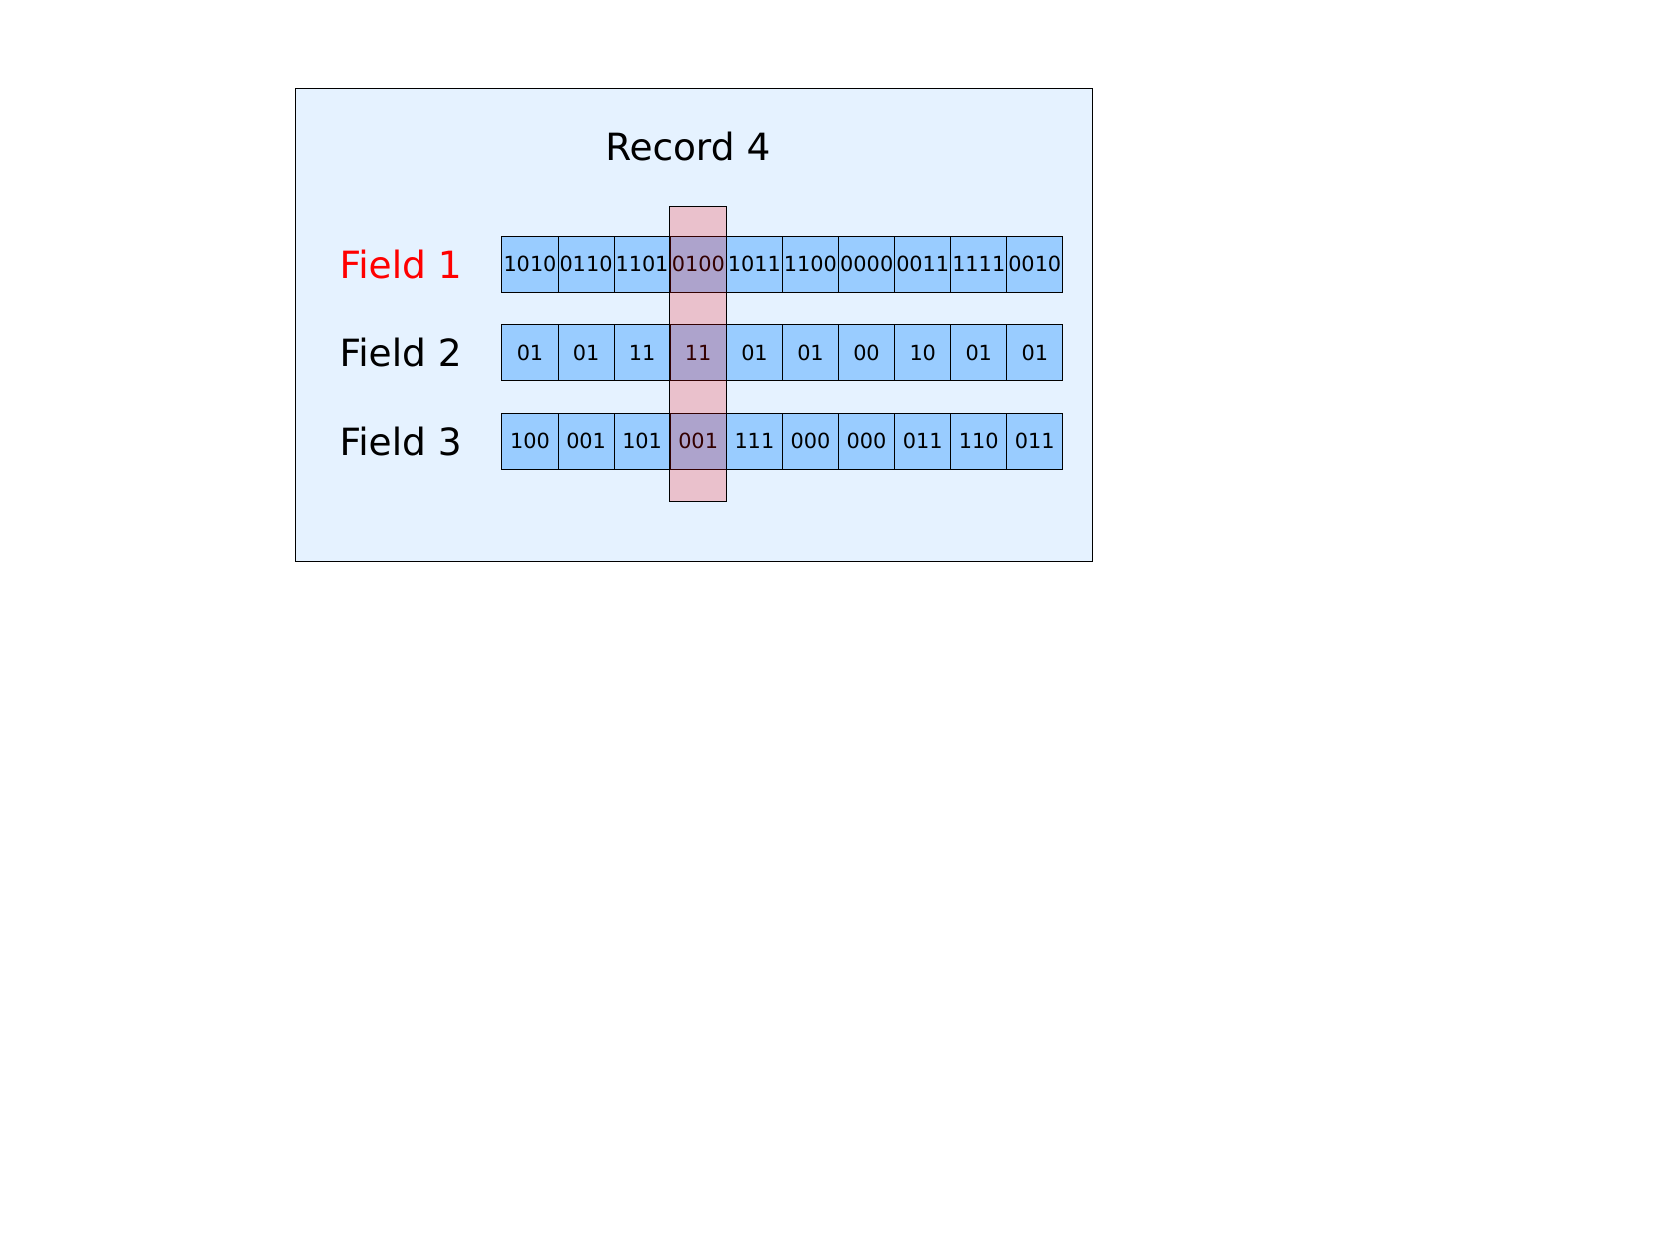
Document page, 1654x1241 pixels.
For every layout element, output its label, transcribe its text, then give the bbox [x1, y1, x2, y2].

text_box Record 4 [590, 118, 782, 178]
text_box 1101 [614, 236, 669, 293]
text_box 01 [951, 324, 1007, 381]
text_box 01 [782, 324, 839, 381]
text_box Field 2 [324, 324, 475, 384]
text_box 0000 [839, 236, 895, 293]
text_box 00 [839, 324, 895, 381]
text_box 1010 [501, 236, 558, 293]
text_box 1111 [951, 236, 1007, 293]
text_box 011 [895, 413, 951, 470]
text_box 01 [501, 324, 558, 381]
text_box 1100 [782, 236, 839, 293]
text_box 101 [614, 413, 669, 470]
text_box 001 [558, 413, 614, 470]
text_box 000 [782, 413, 839, 470]
text_box 111 [727, 413, 782, 470]
text_box Field 3 [324, 413, 475, 472]
text_box 10 [895, 324, 951, 381]
text_box 01 [727, 324, 782, 381]
text_box 011 [1007, 413, 1063, 470]
text_box [295, 88, 1093, 562]
text_box 01 [558, 324, 614, 381]
text_box 1011 [727, 236, 782, 293]
text_box 0011 [895, 236, 951, 293]
text_box 01 [1007, 324, 1063, 381]
text_box 11 [614, 324, 669, 381]
text_box 110 [951, 413, 1007, 470]
text_box 0110 [558, 236, 614, 293]
text_box Field 1 [324, 236, 475, 295]
text_box 000 [839, 413, 895, 470]
text_box 100 [501, 413, 558, 470]
text_box 0010 [1007, 236, 1063, 293]
